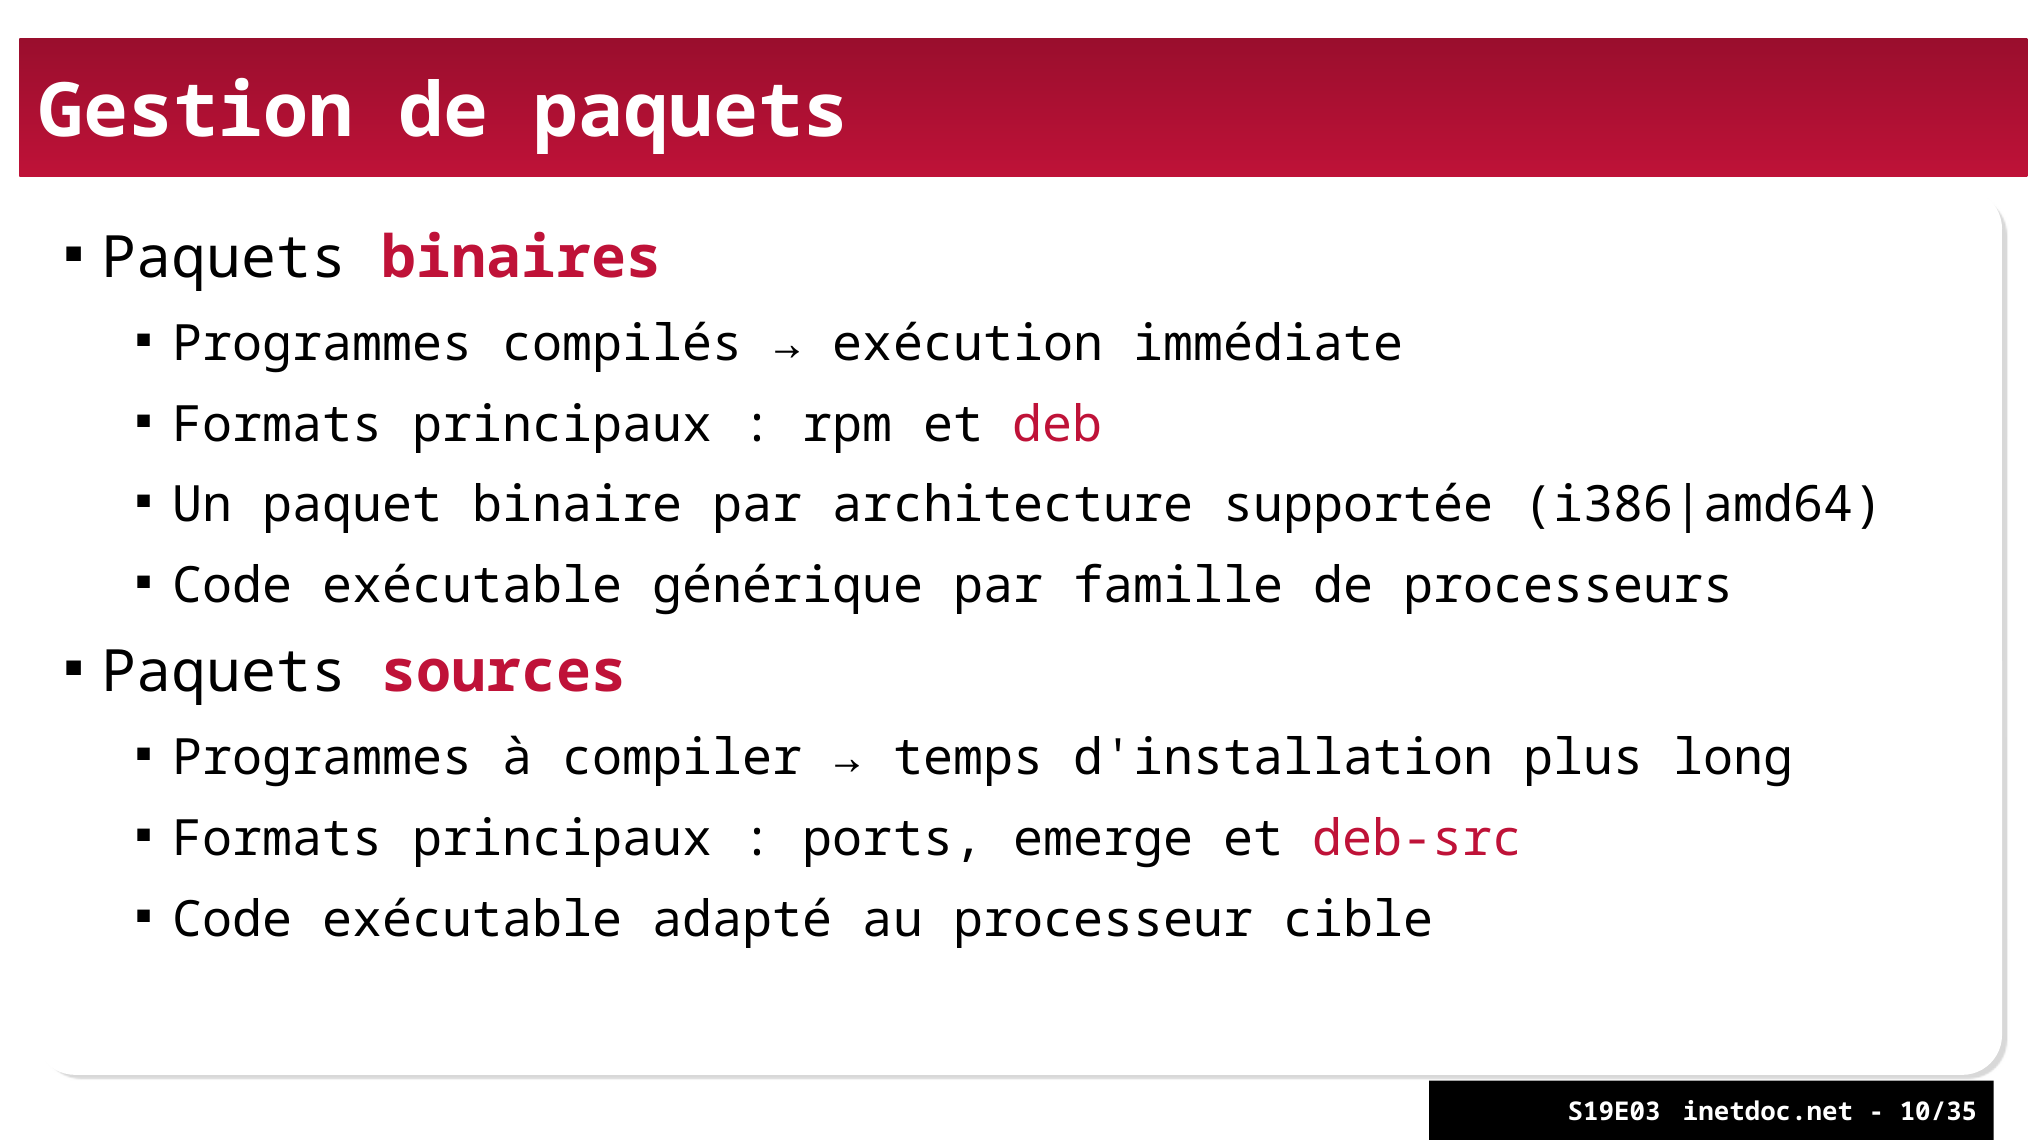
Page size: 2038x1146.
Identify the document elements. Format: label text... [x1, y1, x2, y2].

text_box Paquets binaires Programmes compilés → exécution immédiate Formats principaux : rpm et deb Un paquet binaire par architecture supportée (i386|amd64) Code exécutable générique par famille de processeurs Paquets sources Programmes à compiler → temps d'installation plus long Formats principaux : ports, emerge et deb-src Code exécutable adapté au processeur cible [35, 188, 2003, 1075]
text_box Gestion de paquets [19, 38, 2028, 177]
text_box S19E03 inetdoc.net - <numéro>/35 [1429, 1080, 1994, 1140]
